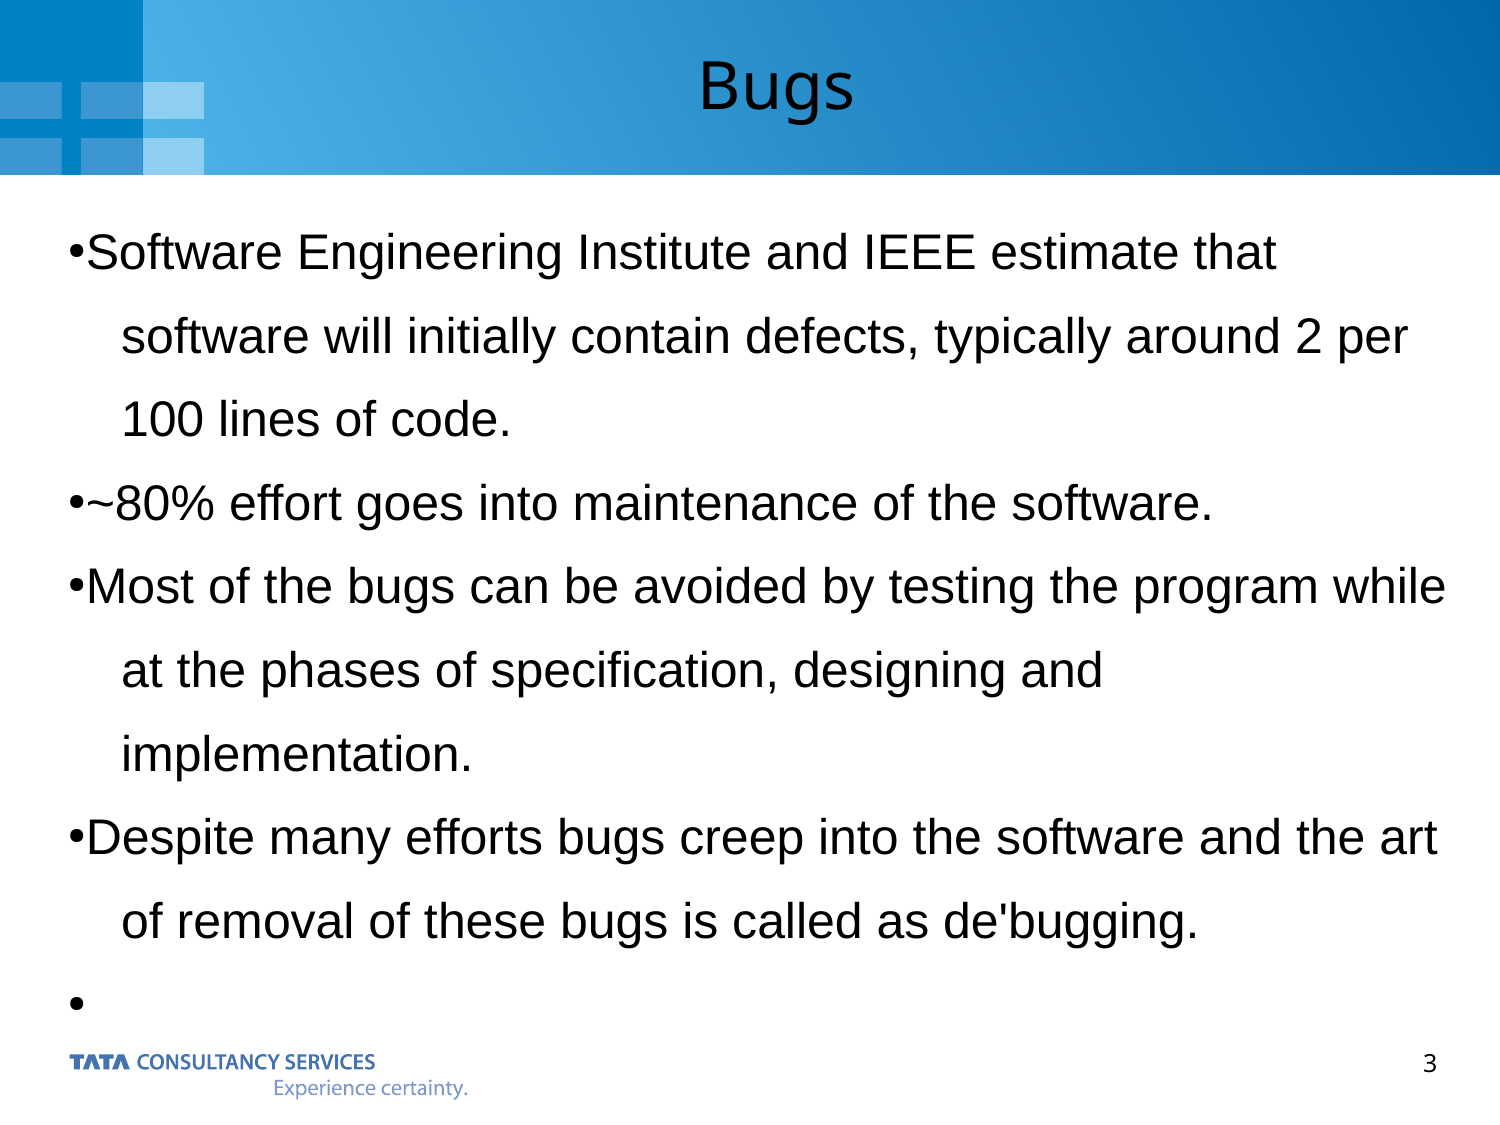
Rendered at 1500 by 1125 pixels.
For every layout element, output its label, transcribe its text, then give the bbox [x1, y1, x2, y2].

text_box Software Engineering Institute and IEEE estimate that software will initially contain defects, typically around 2 per 100 lines of code. ~80% effort goes into maintenance of the software. Most of the bugs can be avoided by testing the program while at the phases of specification, designing and implementation. Despite many efforts bugs creep into the software and the art of removal of these bugs is called as de'bugging. [35, 188, 1465, 1040]
text_box Bugs [224, 11, 1347, 154]
